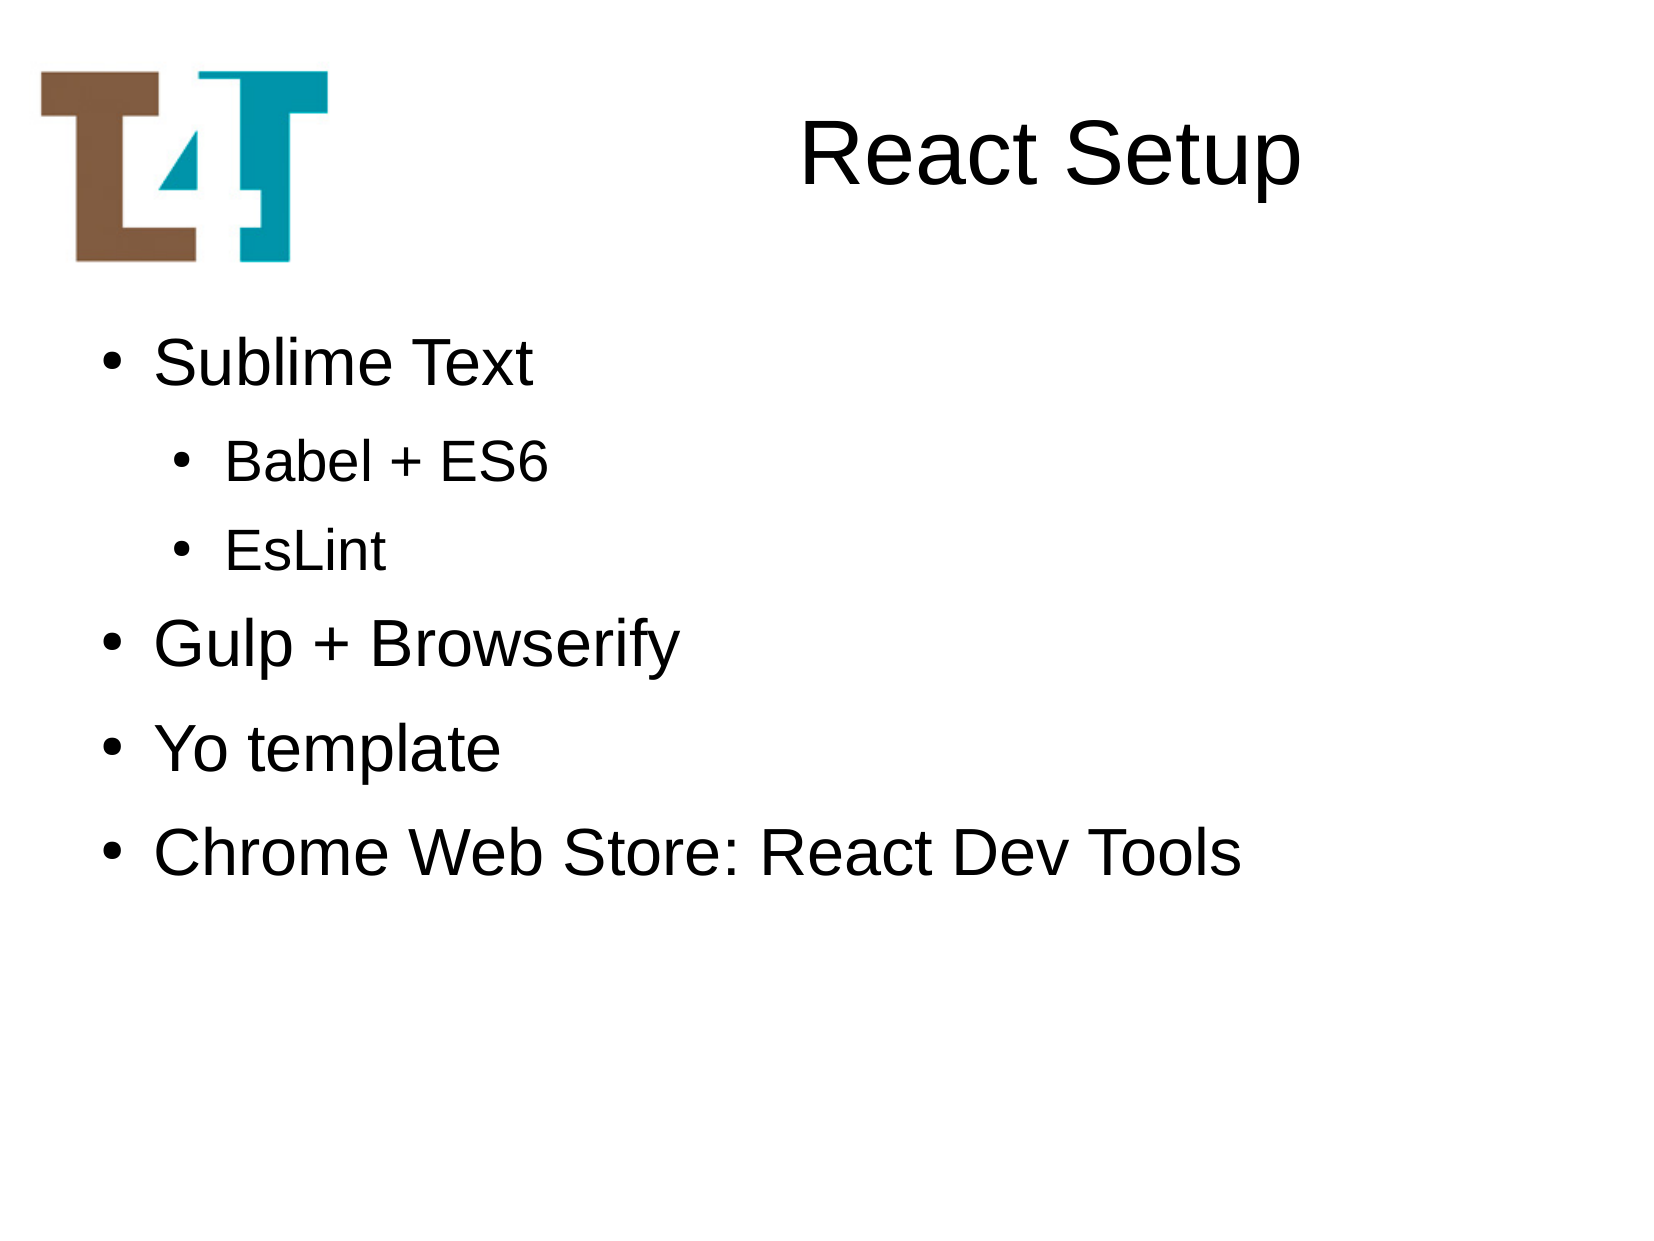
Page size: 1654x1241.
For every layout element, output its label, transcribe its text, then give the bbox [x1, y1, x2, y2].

picture [29, 12, 342, 325]
list Sublime Text Babel + ES6 EsLint Gulp + Browserify Yo template Chrome Web Store: React Dev Tools [82, 324, 1571, 1010]
title React Setup [531, 49, 1571, 257]
